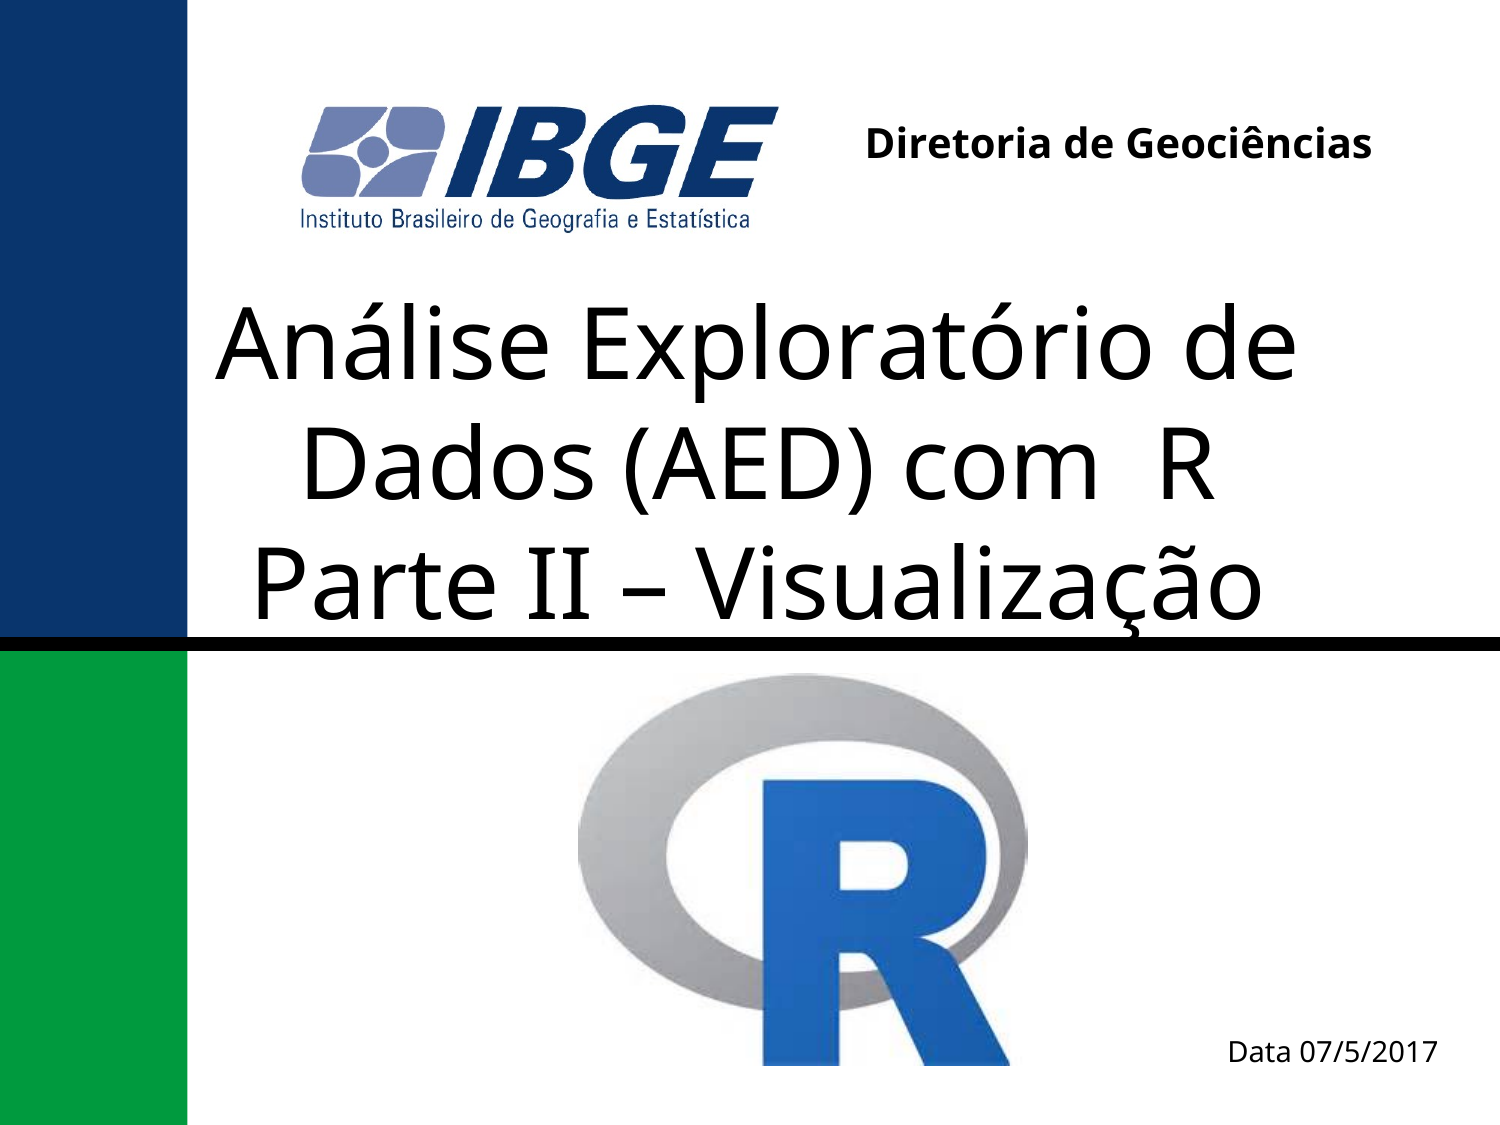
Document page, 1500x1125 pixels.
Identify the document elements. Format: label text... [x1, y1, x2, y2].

picture [275, 88, 785, 240]
picture [578, 673, 1028, 1066]
text_box [0, 0, 1500, 1125]
text_box Diretoria de Geociências [849, 108, 1438, 175]
text_box Data 07/5/2017 [1212, 1025, 1454, 1076]
text_box Análise Exploratório de Dados (AED) com R Parte II – Visualização [200, 271, 1316, 637]
